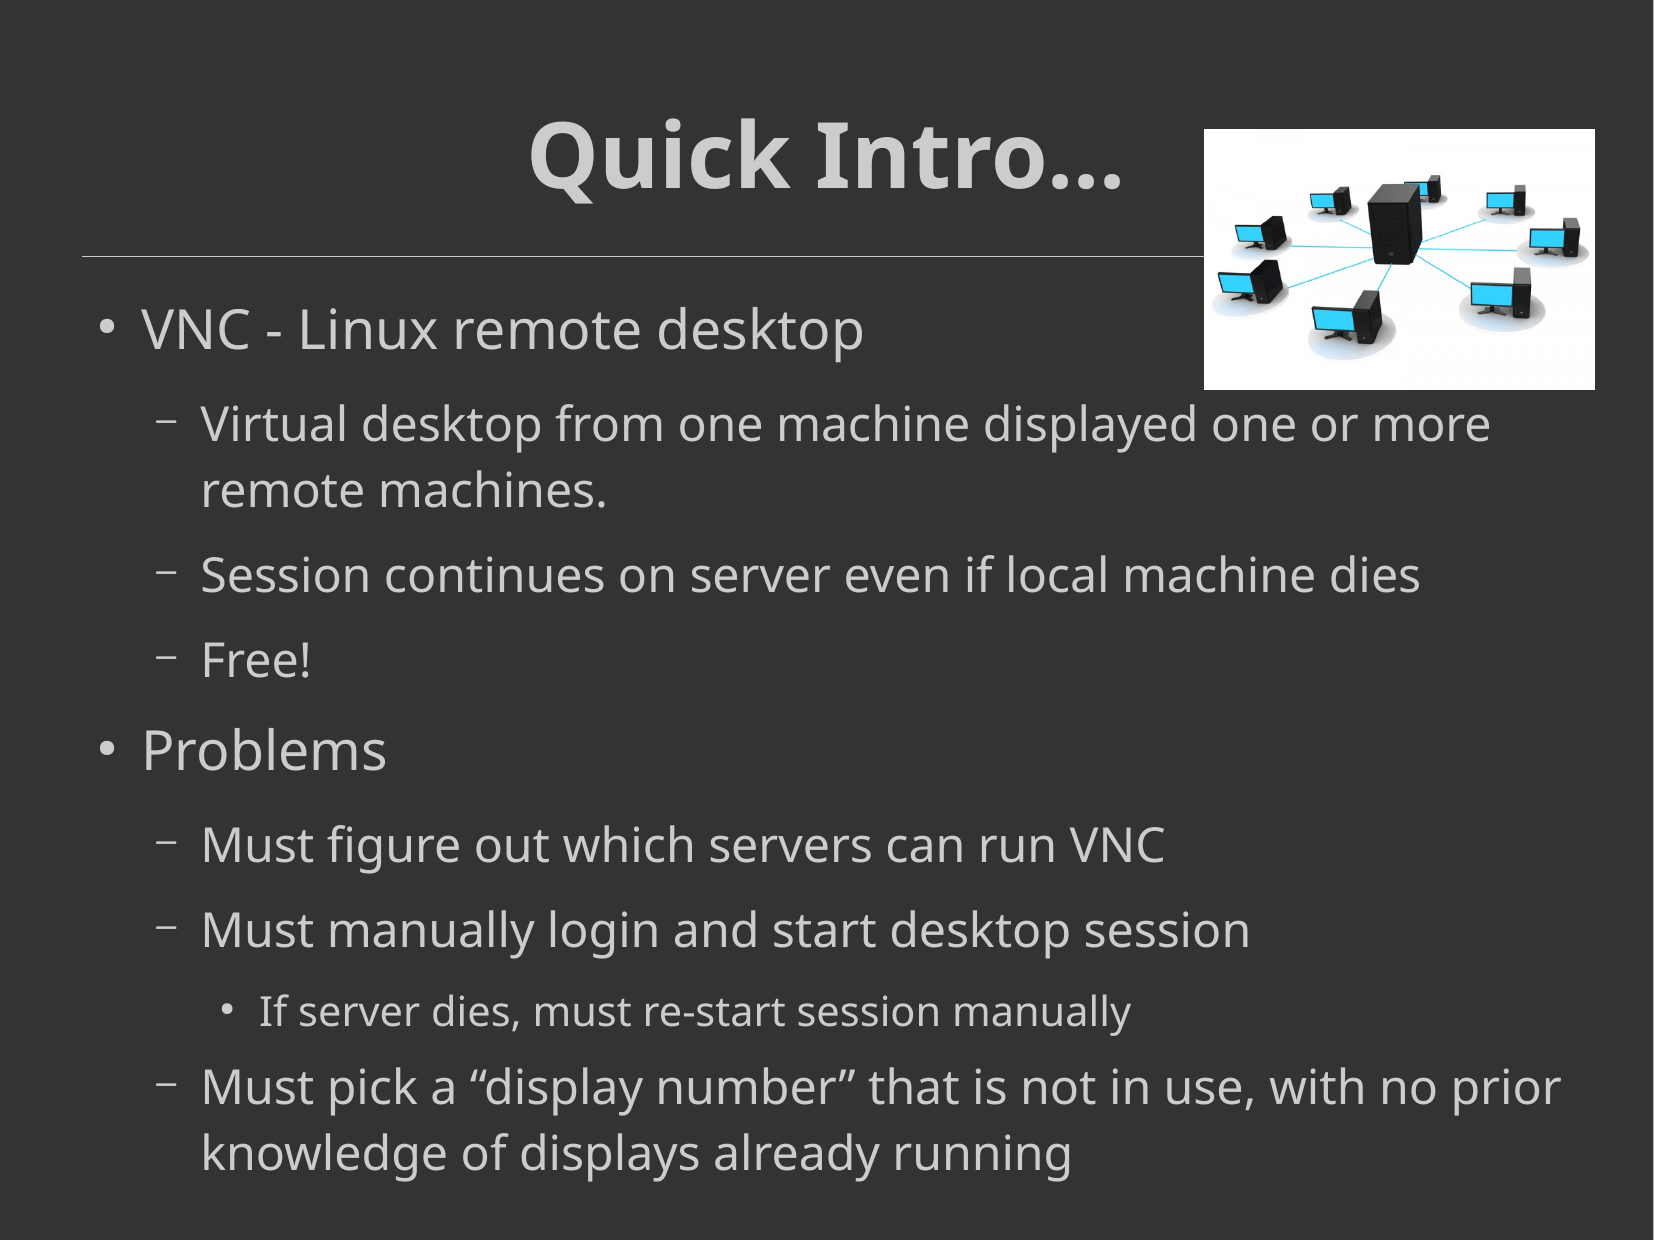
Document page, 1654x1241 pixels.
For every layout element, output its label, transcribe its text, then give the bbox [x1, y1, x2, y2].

list VNC - Linux remote desktop Virtual desktop from one machine displayed one or more remote machines. Session continues on server even if local machine dies Free! Problems Must figure out which servers can run VNC Must manually login and start desktop session If server dies, must re-start session manually Must pick a “display number” that is not in use, with no prior knowledge of displays already running [82, 290, 1571, 1193]
picture [1204, 129, 1595, 390]
title Quick Intro... [82, 49, 1571, 257]
